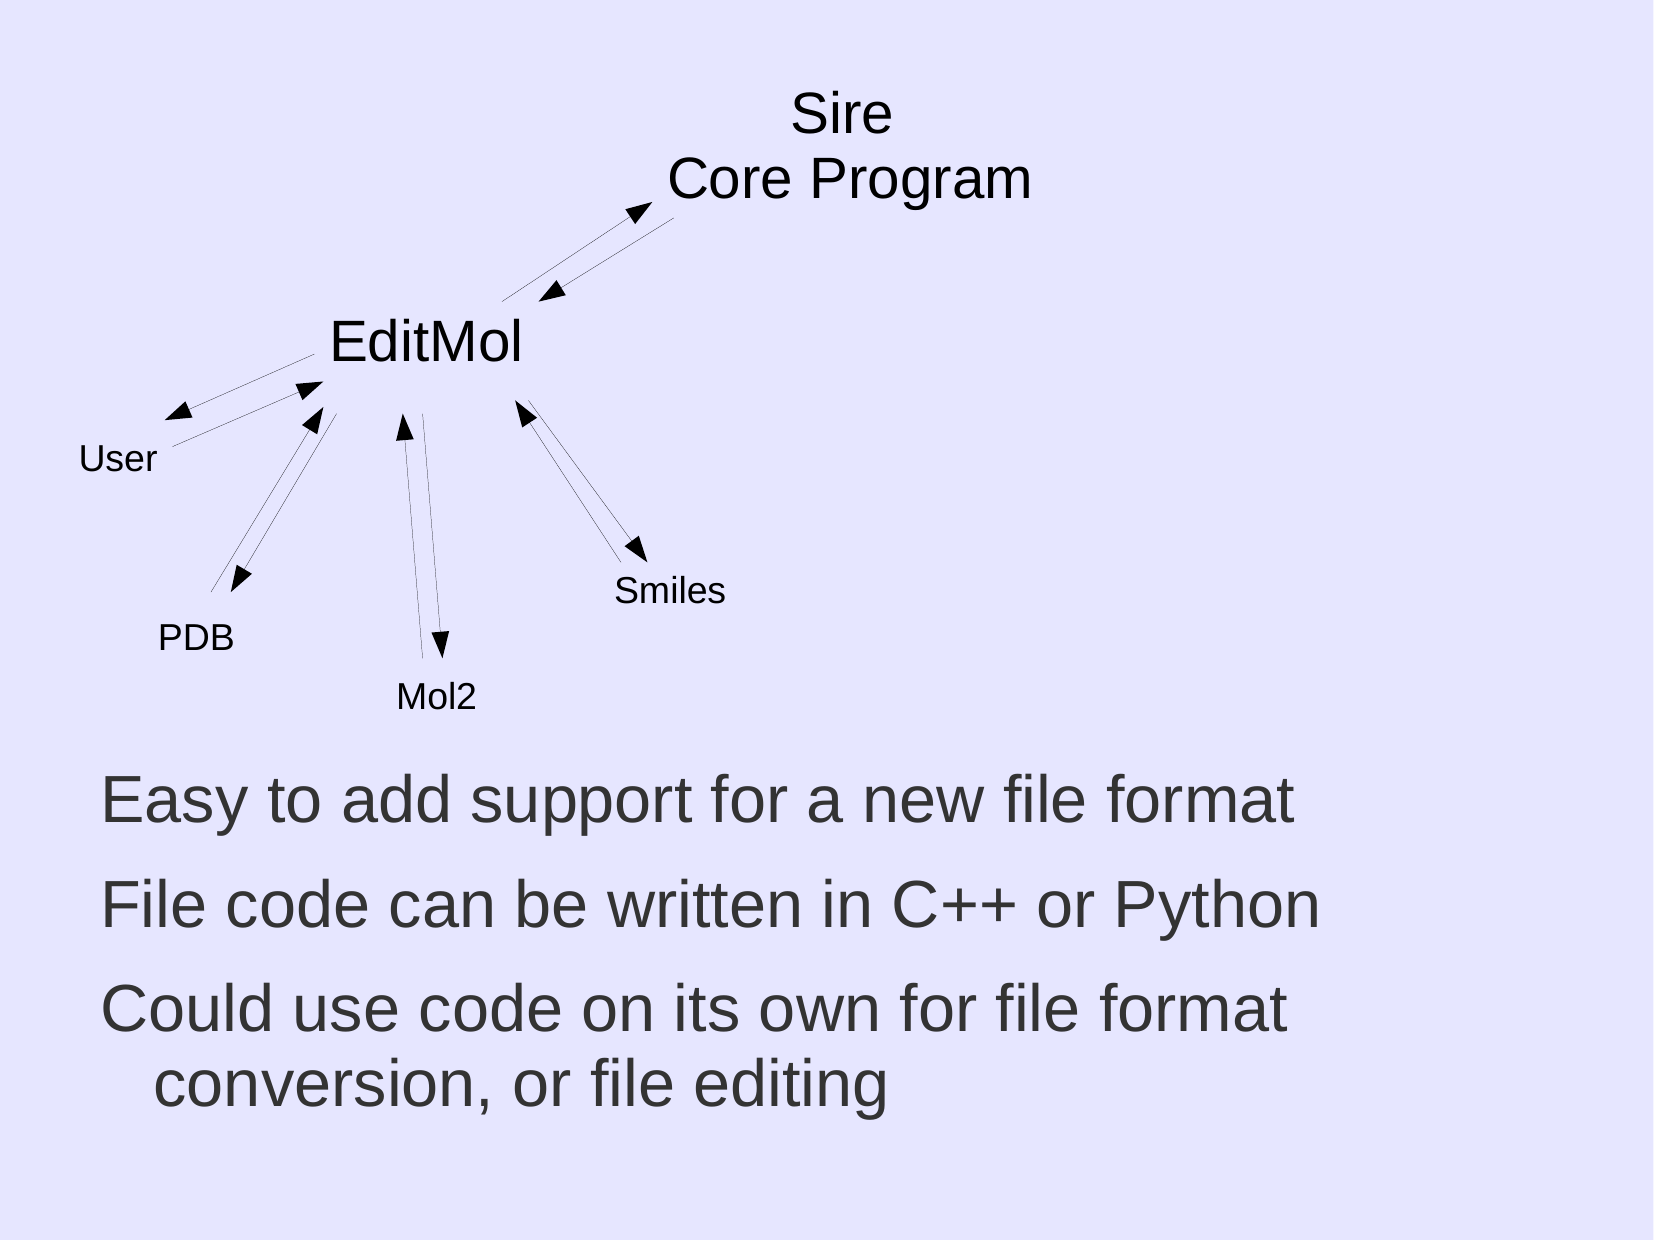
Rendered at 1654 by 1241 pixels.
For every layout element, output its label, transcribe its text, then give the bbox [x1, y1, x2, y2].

text_box Mol2 [381, 668, 492, 726]
text_box EditMol [314, 301, 539, 382]
list Easy to add support for a new file format File code can be written in C++ or Python Could use code on its own for file format conversion, or file editing [82, 762, 1571, 1176]
text_box PDB [143, 608, 250, 666]
text_box Smiles [599, 562, 742, 620]
text_box Sire Core Program [652, 72, 1050, 218]
text_box User [63, 430, 173, 487]
